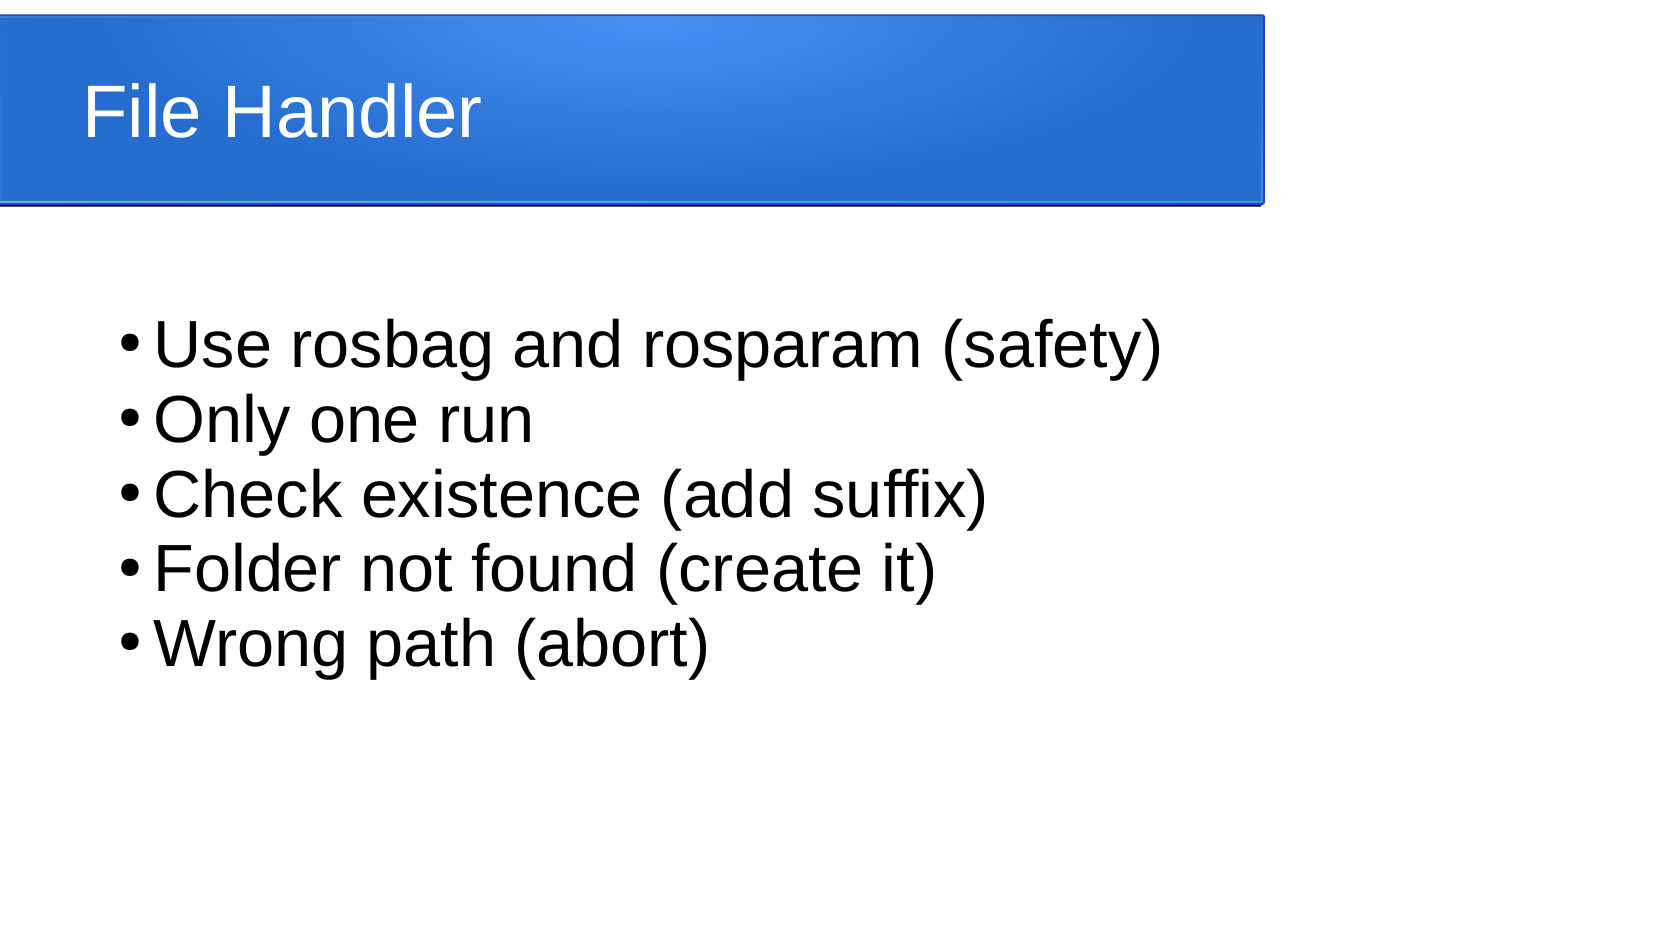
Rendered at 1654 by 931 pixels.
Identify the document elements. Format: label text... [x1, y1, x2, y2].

subtitle Use rosbag and rosparam (safety) Only one run Check existence (add suffix) Folder not found (create it) Wrong path (abort) [82, 224, 1571, 764]
title File Handler [82, 35, 1235, 189]
